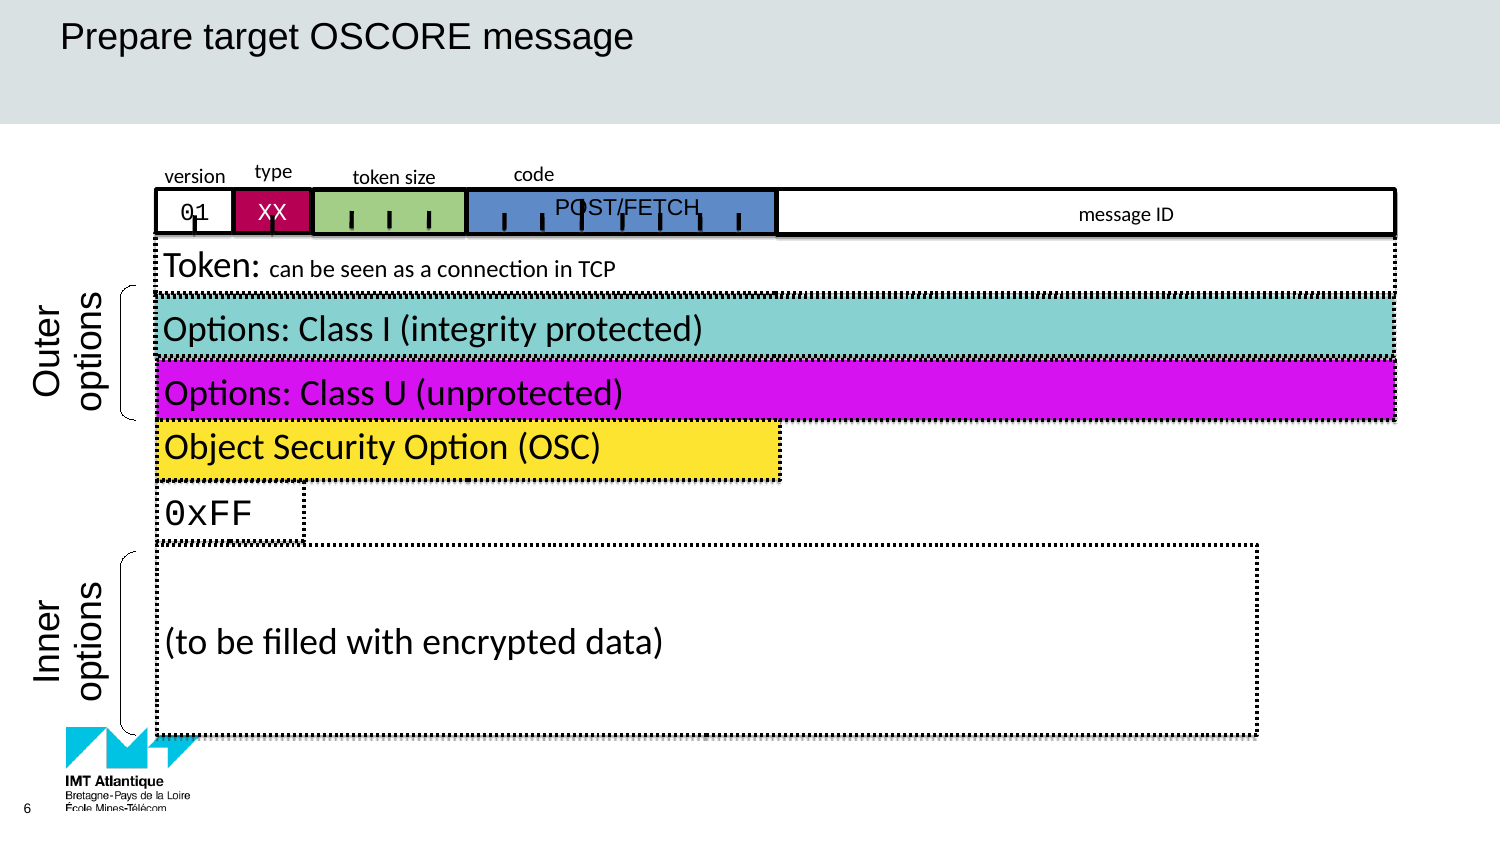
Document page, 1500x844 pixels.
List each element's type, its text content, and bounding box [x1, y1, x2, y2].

list Prepare target OSCORE message [60, 12, 1247, 58]
text_box [313, 189, 466, 234]
text_box Options: Class I (integrity protected) [155, 296, 1394, 357]
text_box Outer options [17, 268, 140, 436]
text_box 01 [184, 205, 191, 218]
text_box Options: Class U (unprotected) [156, 360, 1395, 420]
text_box 0xFF [156, 481, 304, 541]
text_box POST/FETCH [540, 187, 721, 233]
text_box version [157, 155, 234, 196]
text_box message ID [1014, 194, 1182, 231]
text_box XX [233, 188, 311, 234]
text_box type [247, 152, 301, 188]
text_box [467, 188, 1396, 235]
text_box code [506, 155, 563, 189]
text_box Inner options [17, 559, 140, 726]
text_box 01 [156, 188, 233, 234]
text_box Token: can be seen as a connection in TCP [155, 233, 1396, 293]
text_box <number> [12, 794, 75, 822]
text_box token size [344, 158, 444, 189]
text_box Object Security Option (OSC) [156, 419, 780, 480]
text_box (to be filled with encrypted data) [156, 544, 1257, 736]
